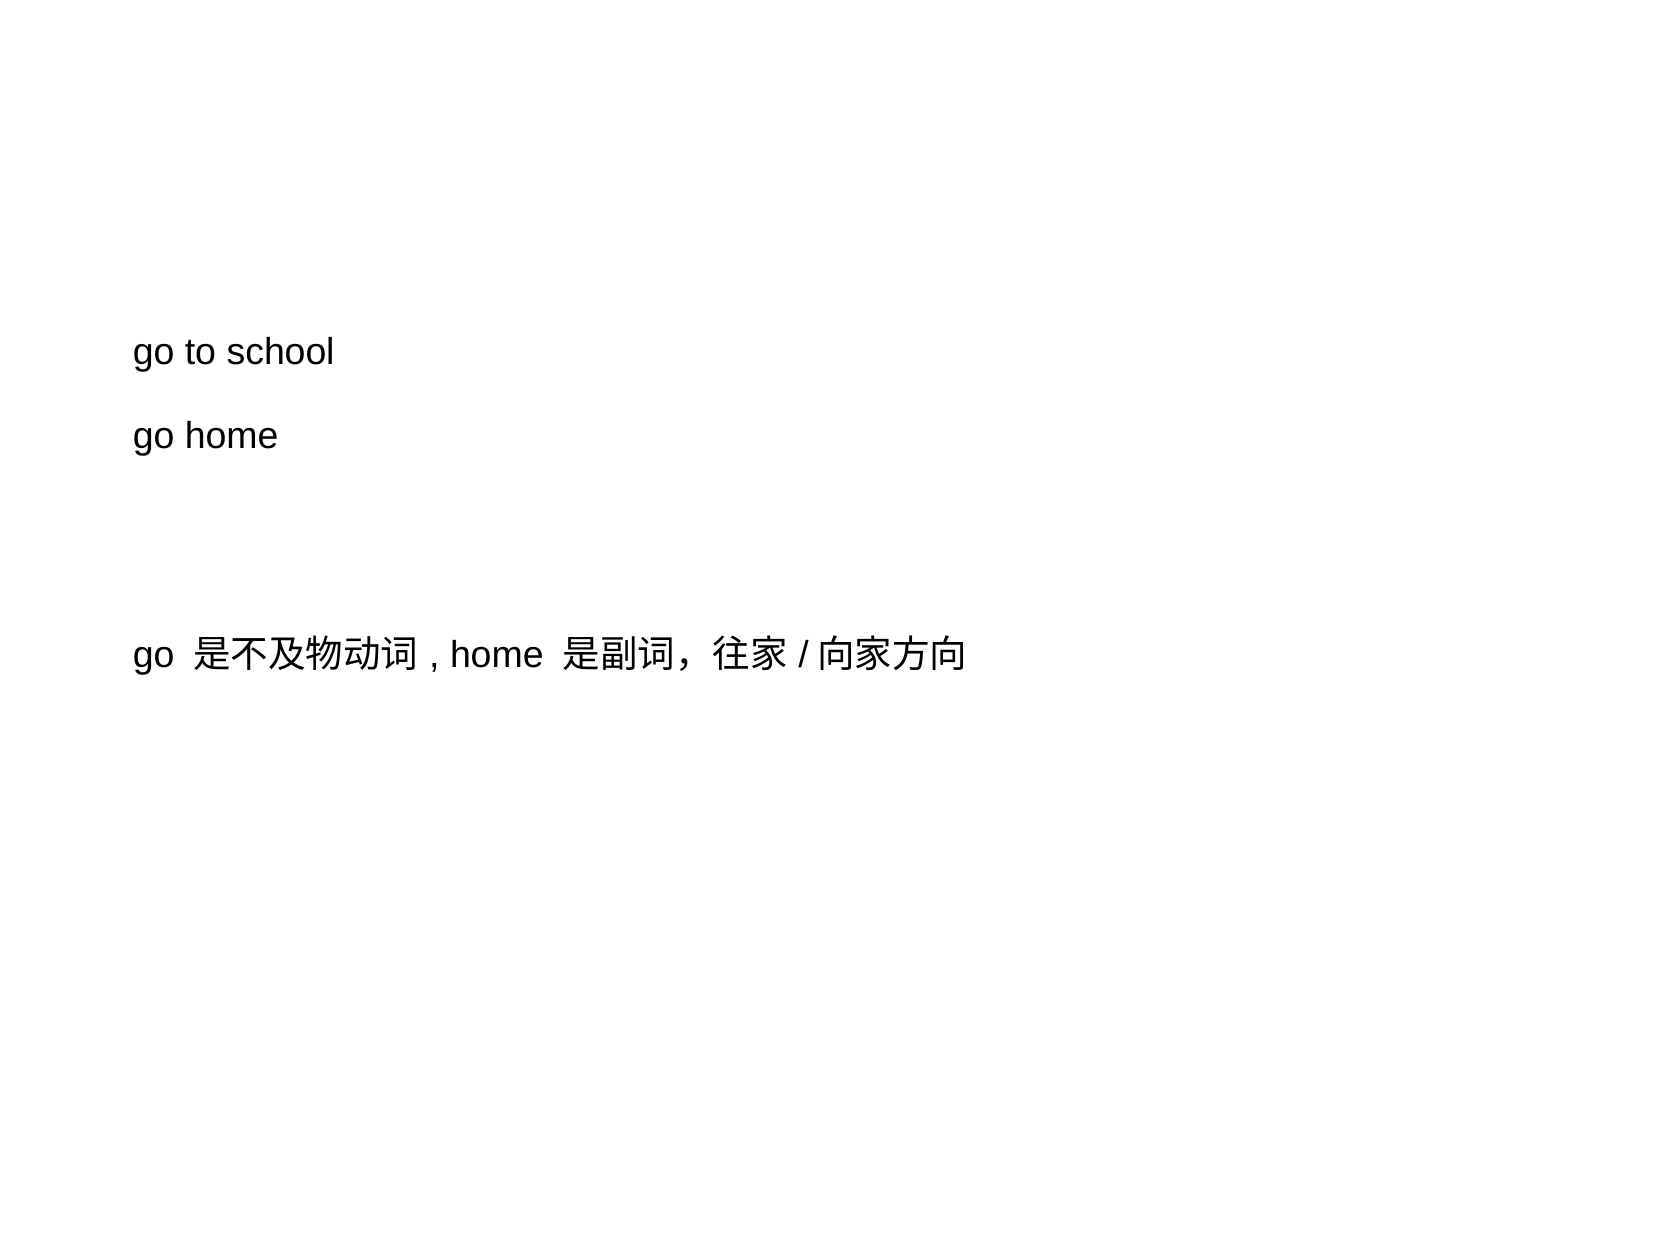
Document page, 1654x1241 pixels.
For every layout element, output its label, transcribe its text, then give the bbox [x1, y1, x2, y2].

text_box go to school go home go 是不及物动词, home 是副词，往家/向家方向 [118, 322, 1123, 675]
